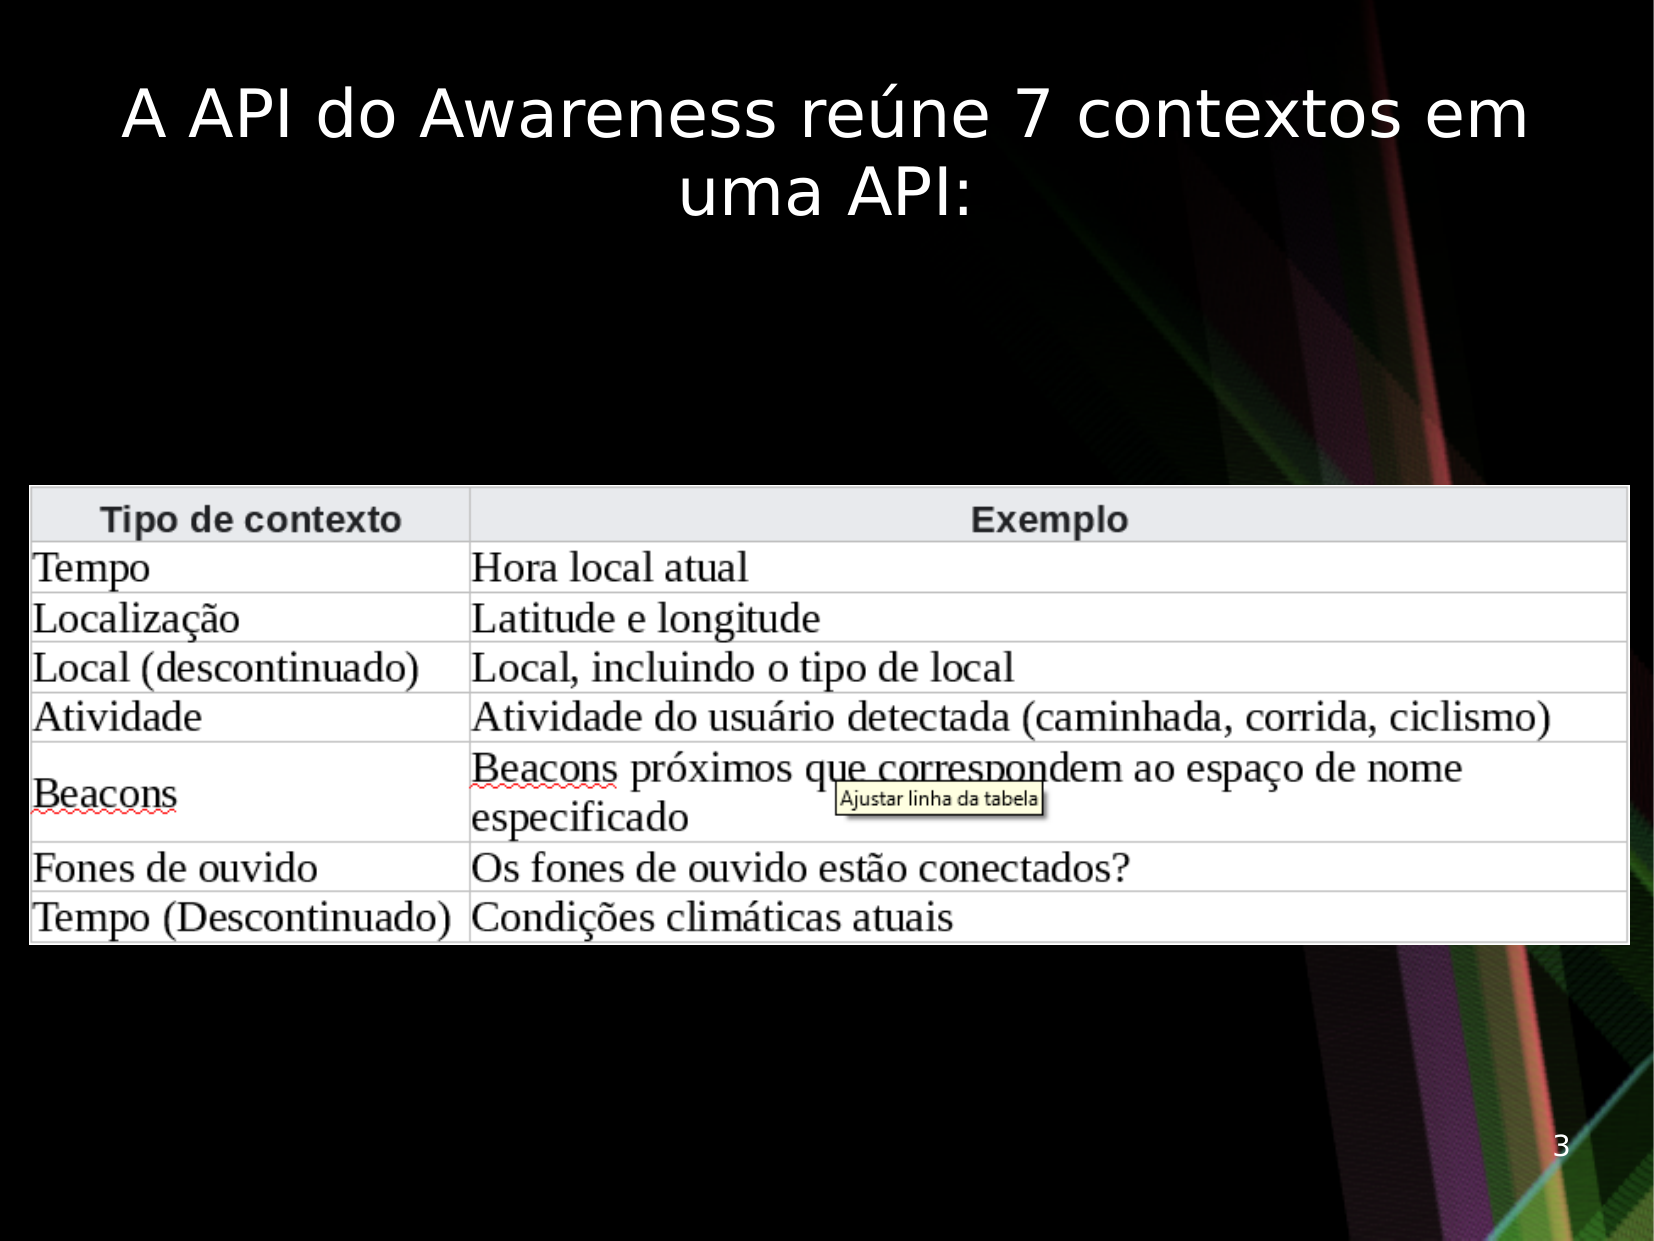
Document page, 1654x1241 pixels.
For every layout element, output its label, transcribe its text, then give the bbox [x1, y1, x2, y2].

picture [0, 0, 1654, 1241]
title A API do Awareness reúne 7 contextos em uma API: [82, 49, 1571, 257]
